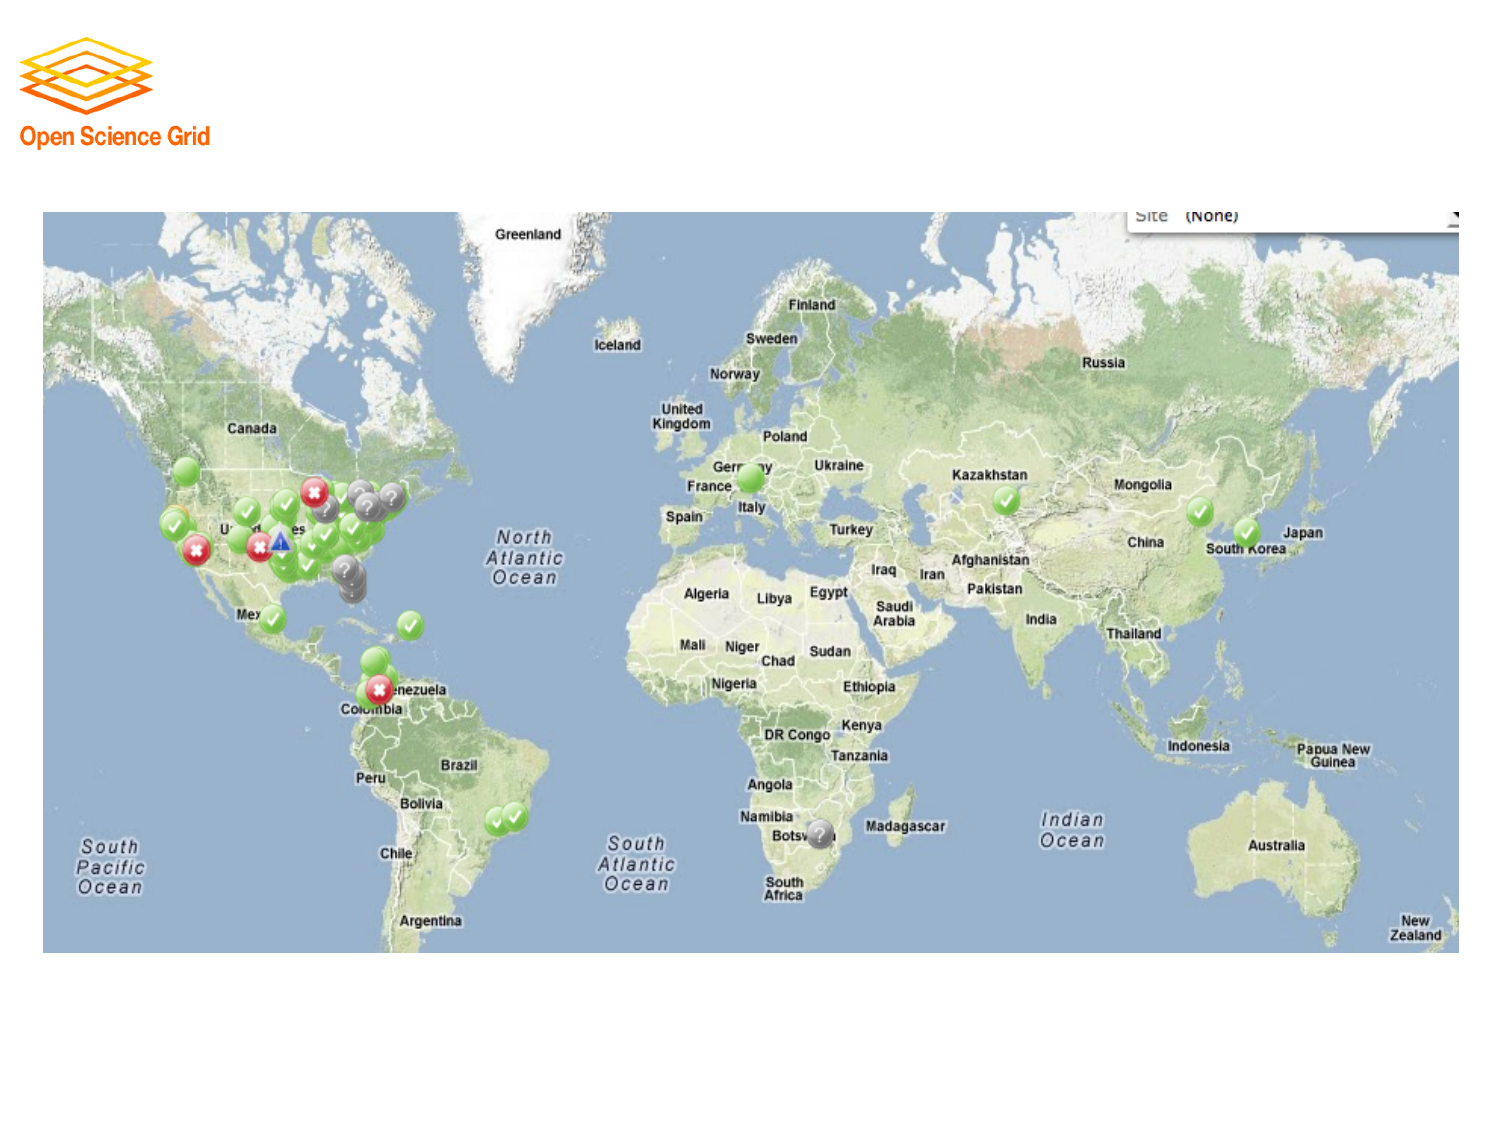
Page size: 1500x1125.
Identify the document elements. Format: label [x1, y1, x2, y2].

picture [43, 212, 1459, 953]
picture [0, 14, 229, 167]
